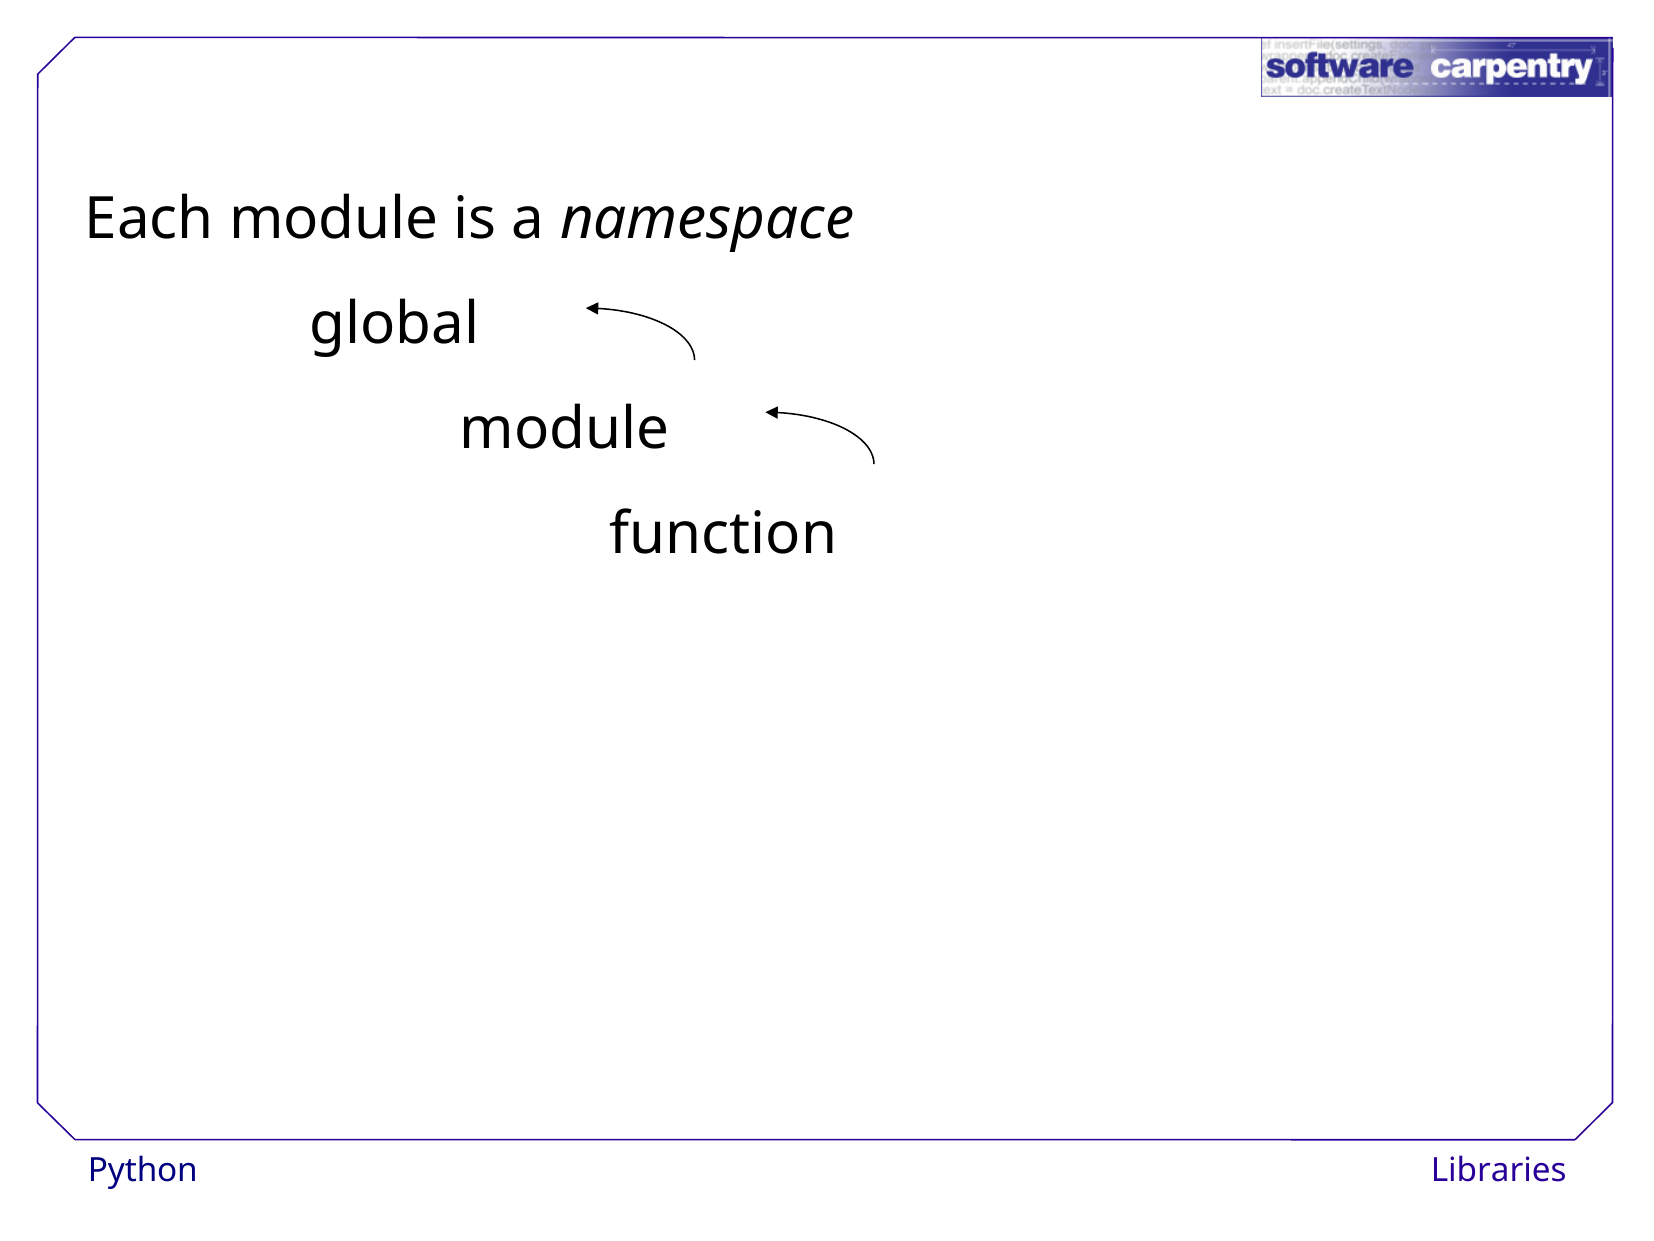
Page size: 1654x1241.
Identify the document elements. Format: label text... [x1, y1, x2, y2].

text_box Each module is a namespace global module function [70, 137, 1020, 574]
picture [1261, 39, 1613, 97]
